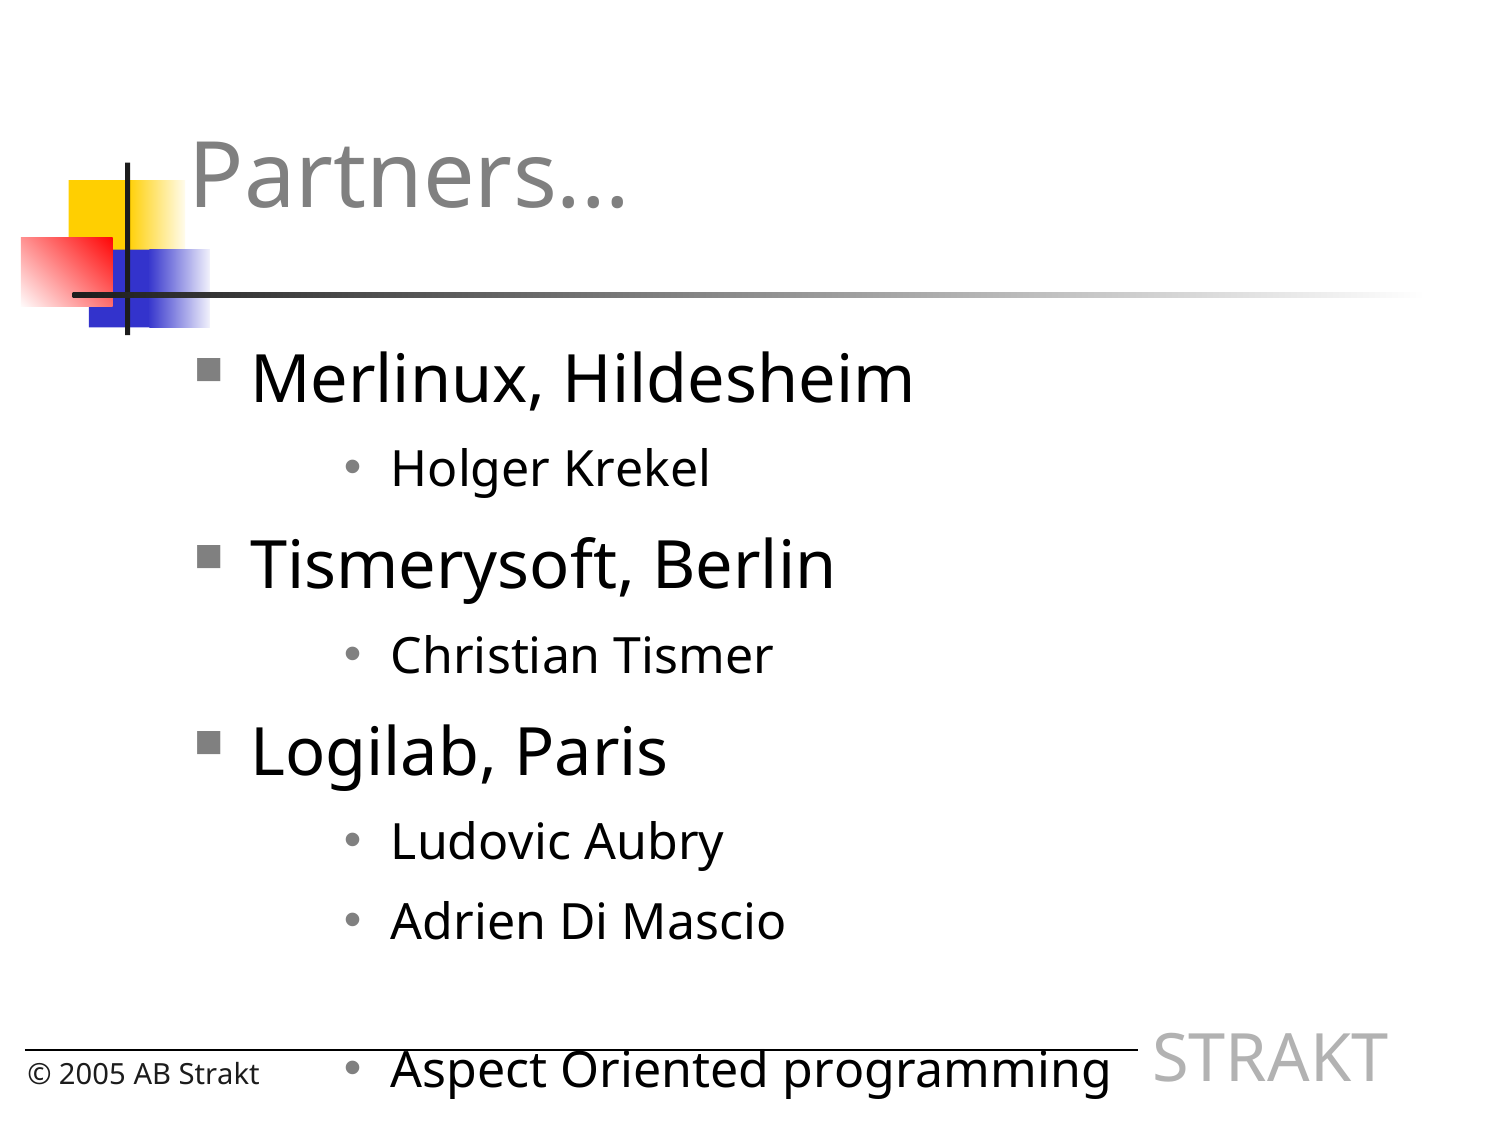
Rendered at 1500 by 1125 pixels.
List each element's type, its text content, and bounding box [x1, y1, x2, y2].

list Merlinux, Hildesheim Holger Krekel Tismerysoft, Berlin Christian Tismer Logilab, Paris Ludovic Aubry Adrien Di Mascio Aspect Oriented programming [193, 331, 1469, 1025]
title Partners... [188, 53, 1468, 289]
